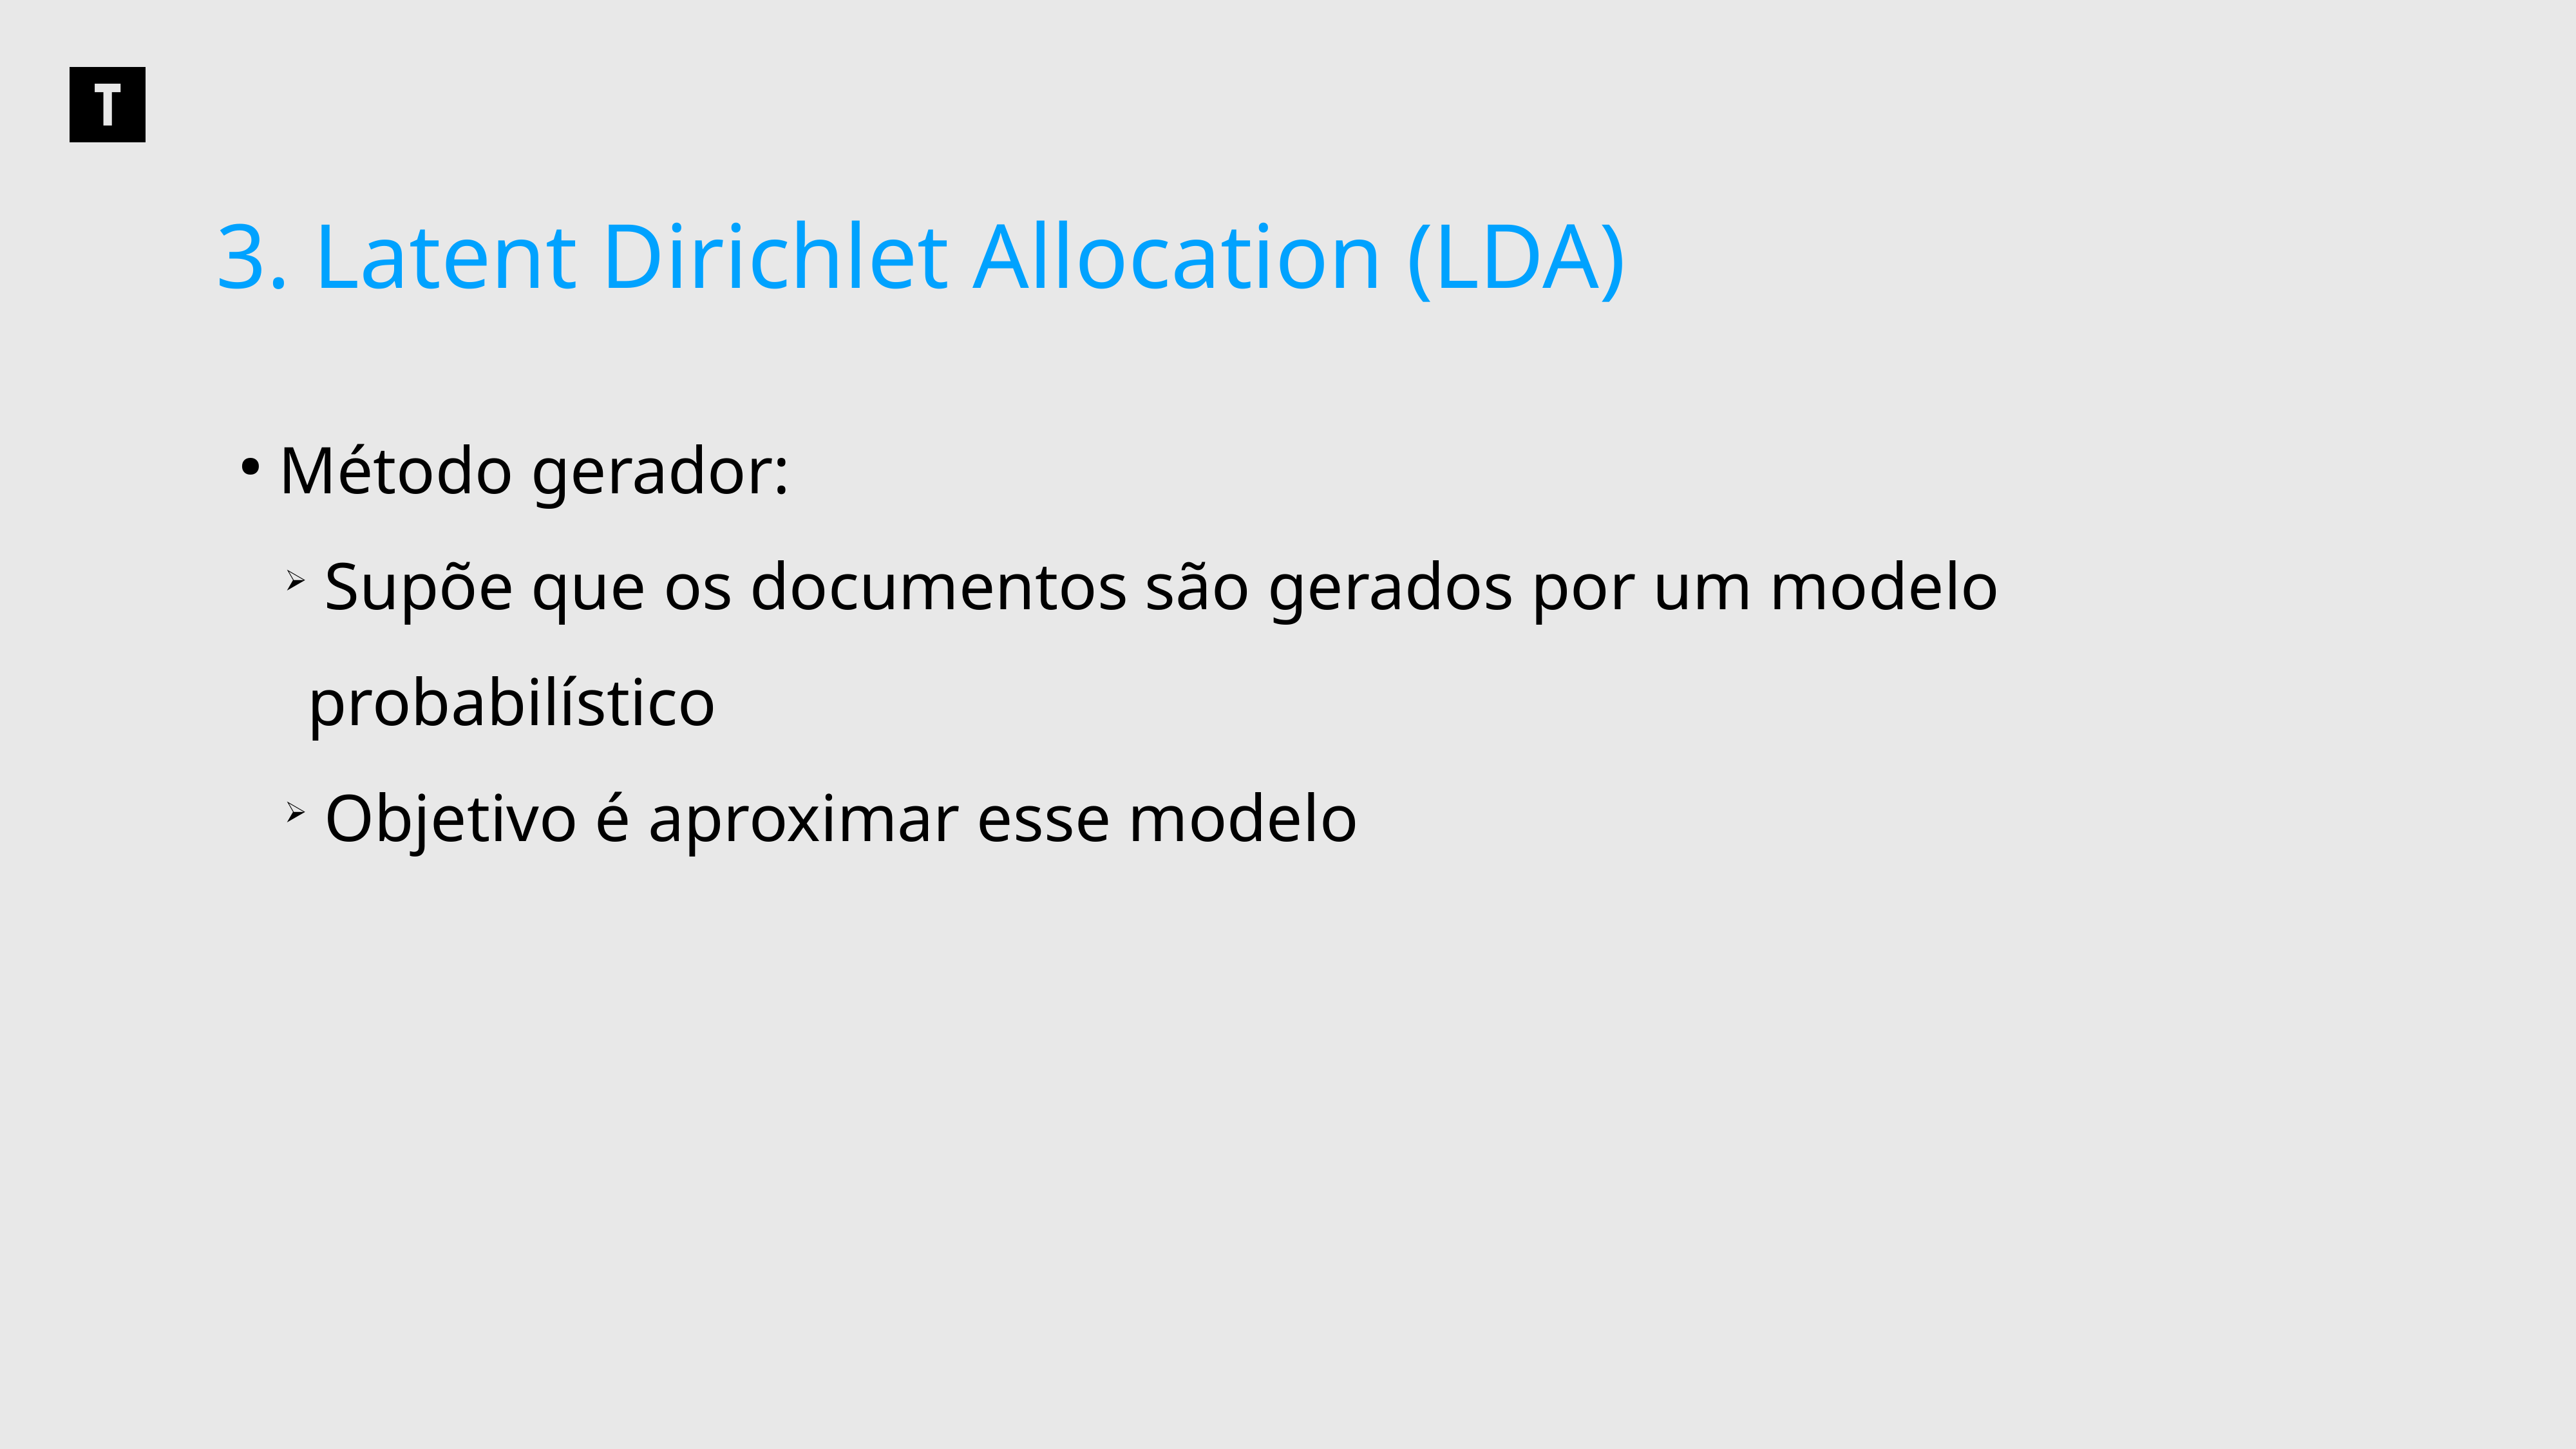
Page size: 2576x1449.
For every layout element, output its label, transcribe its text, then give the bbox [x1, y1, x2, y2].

picture [70, 67, 146, 142]
text_box Método gerador: Supõe que os documentos são gerados por um modelo probabilístico Objetivo é aproximar esse modelo [211, 385, 2351, 589]
text_box 3. Latent Dirichlet Allocation (LDA) [211, 194, 2267, 312]
